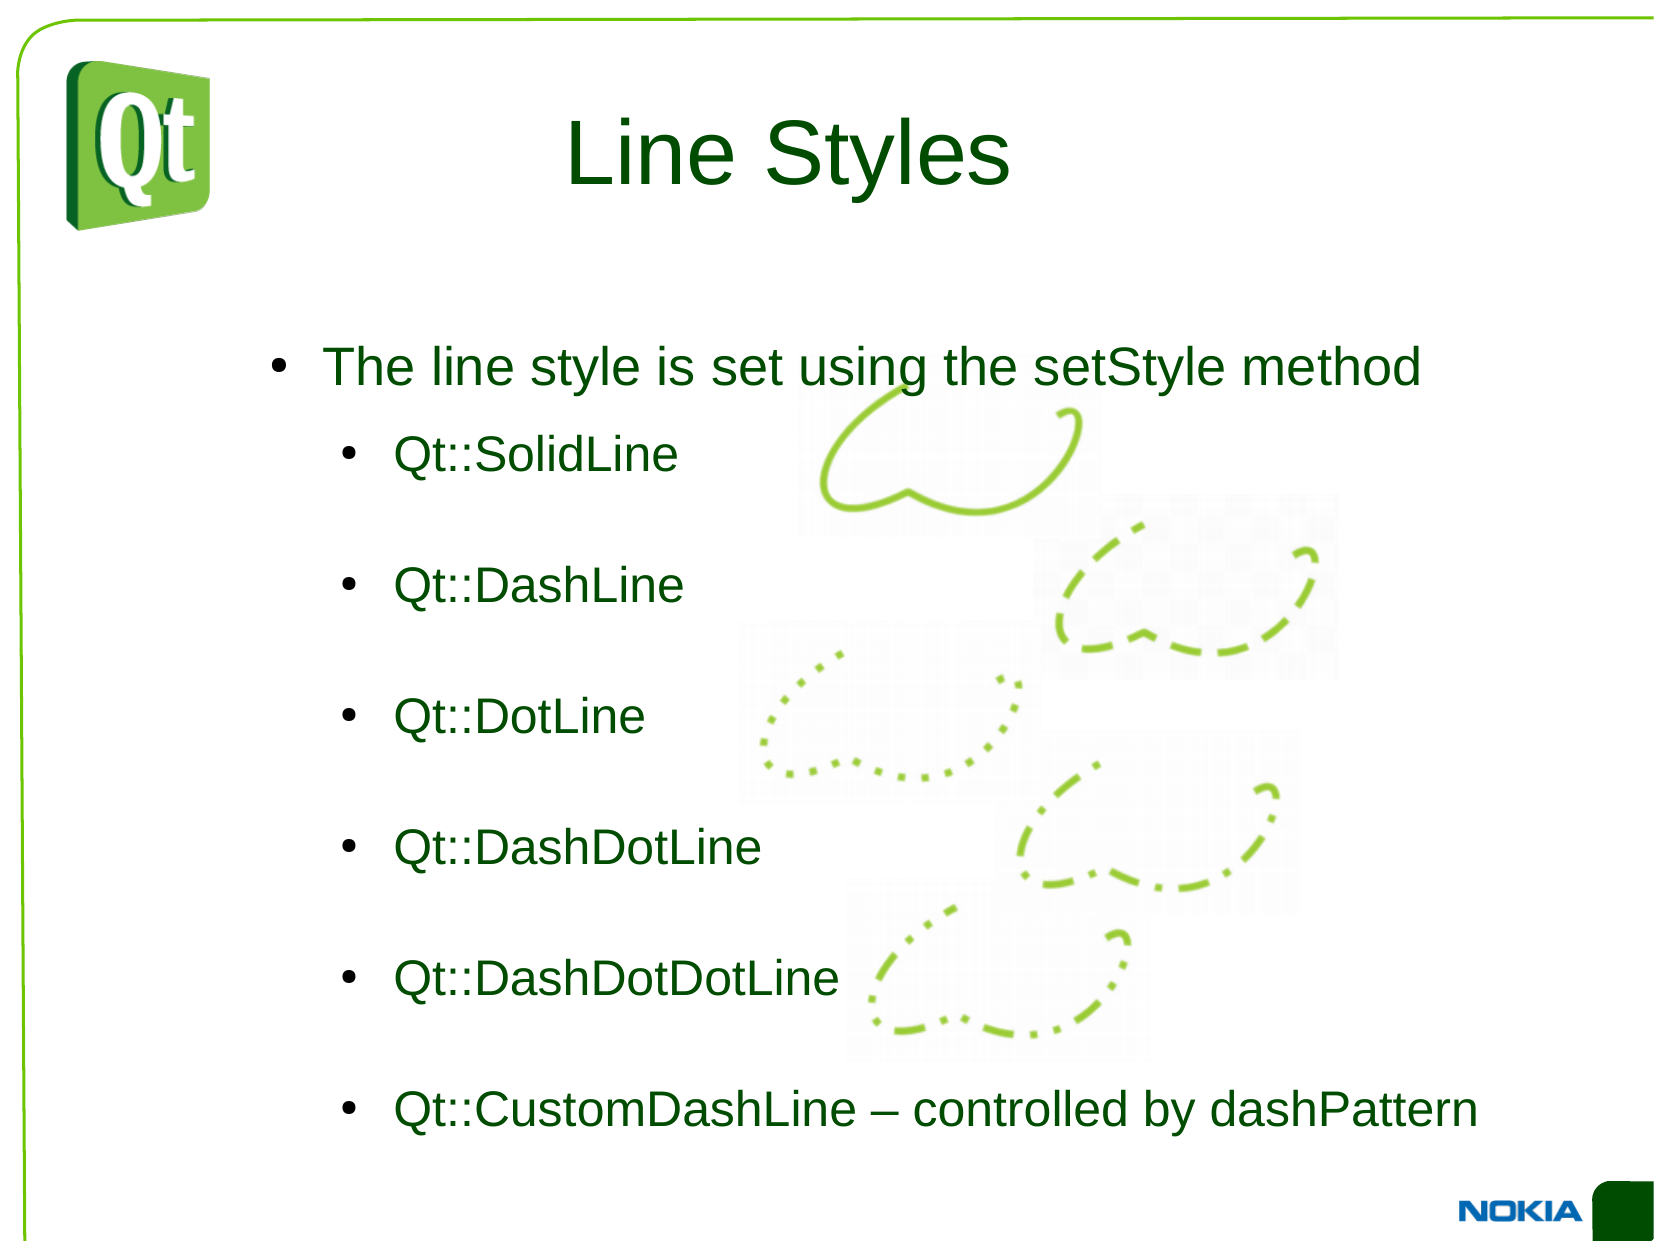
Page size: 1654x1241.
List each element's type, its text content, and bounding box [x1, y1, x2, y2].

picture [66, 61, 210, 231]
list The line style is set using the setStyle method Qt::SolidLine Qt::DashLine Qt::DotLine Qt::DashDotLine Qt::DashDotDotLine Qt::CustomDashLine – controlled by dashPattern [251, 336, 1571, 1138]
title Line Styles [251, 56, 1327, 250]
picture [1459, 1200, 1583, 1222]
